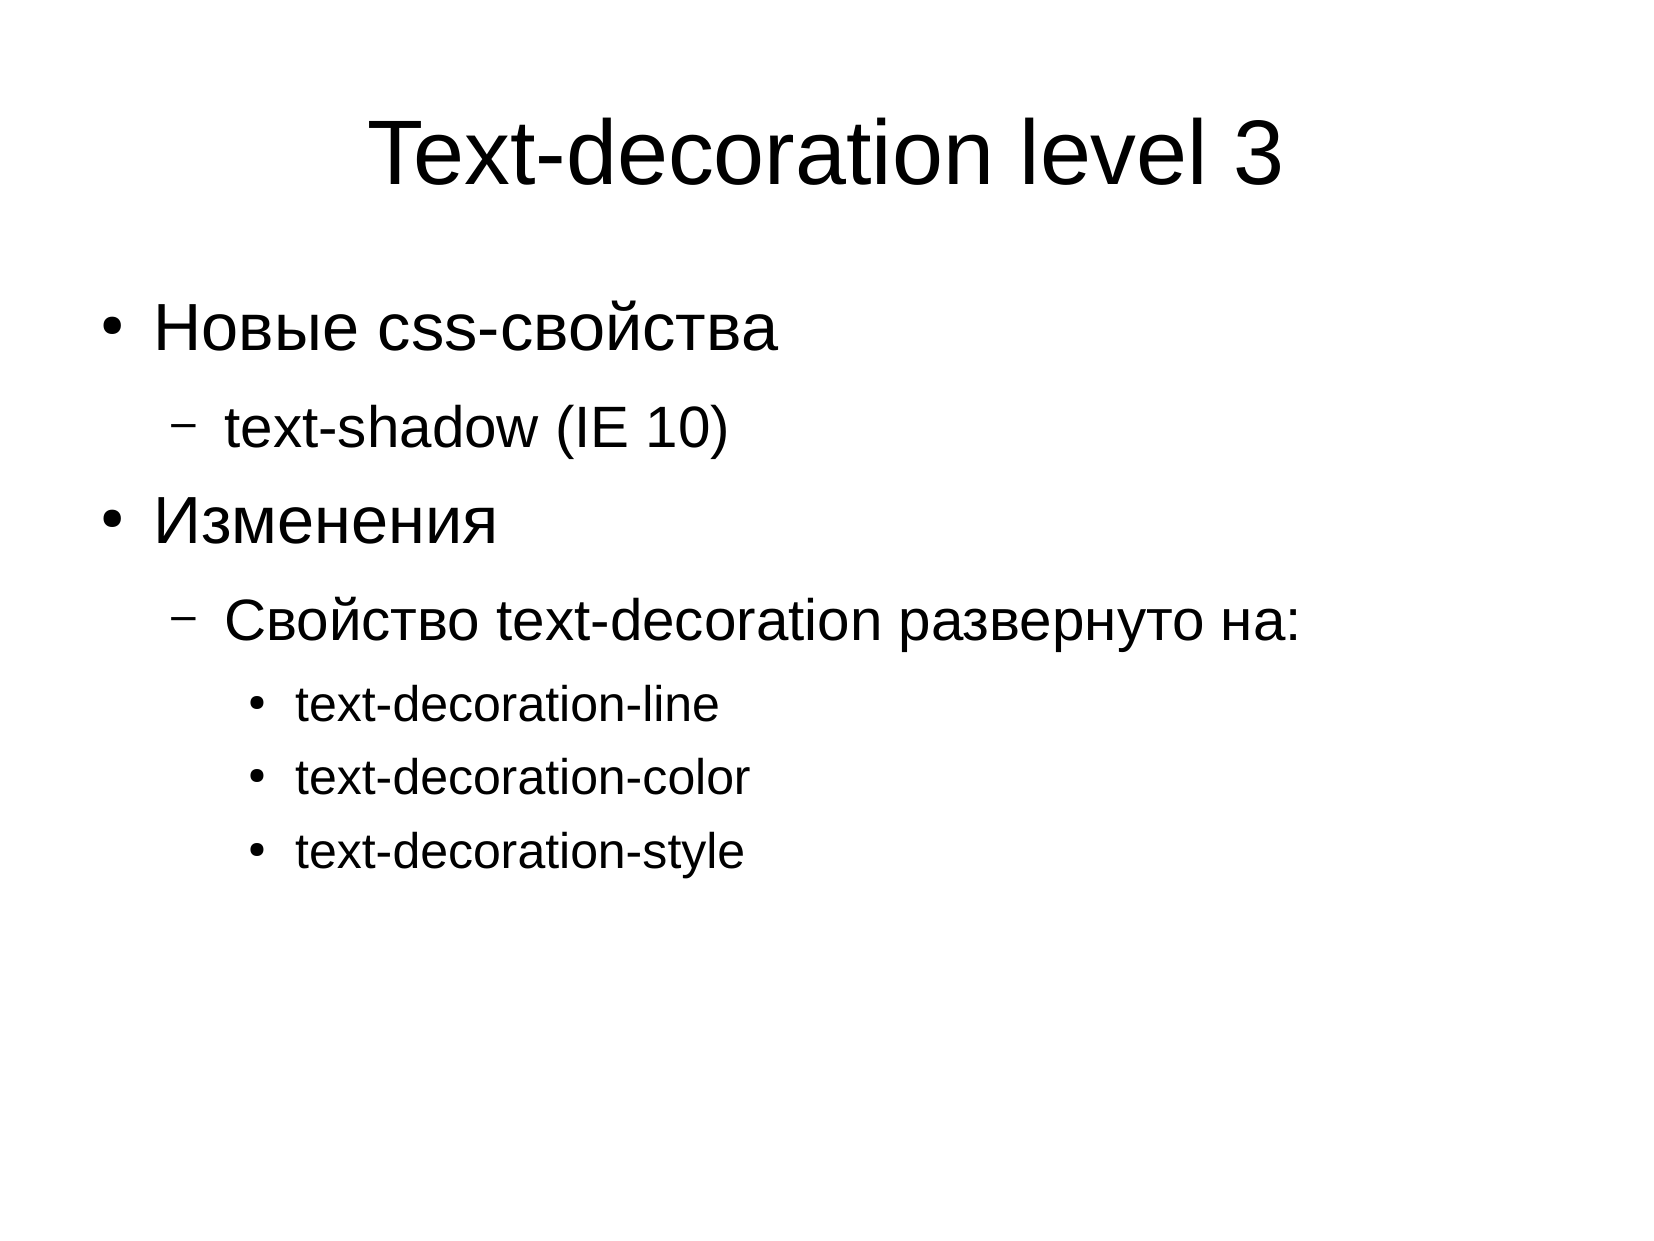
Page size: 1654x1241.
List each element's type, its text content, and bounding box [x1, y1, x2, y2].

title Text-decoration level 3 [82, 49, 1571, 257]
list Новые css-свойства text-shadow (IE 10) Изменения Свойство text-decoration развернуто на: text-decoration-line text-decoration-color text-decoration-style [82, 290, 1571, 1010]
